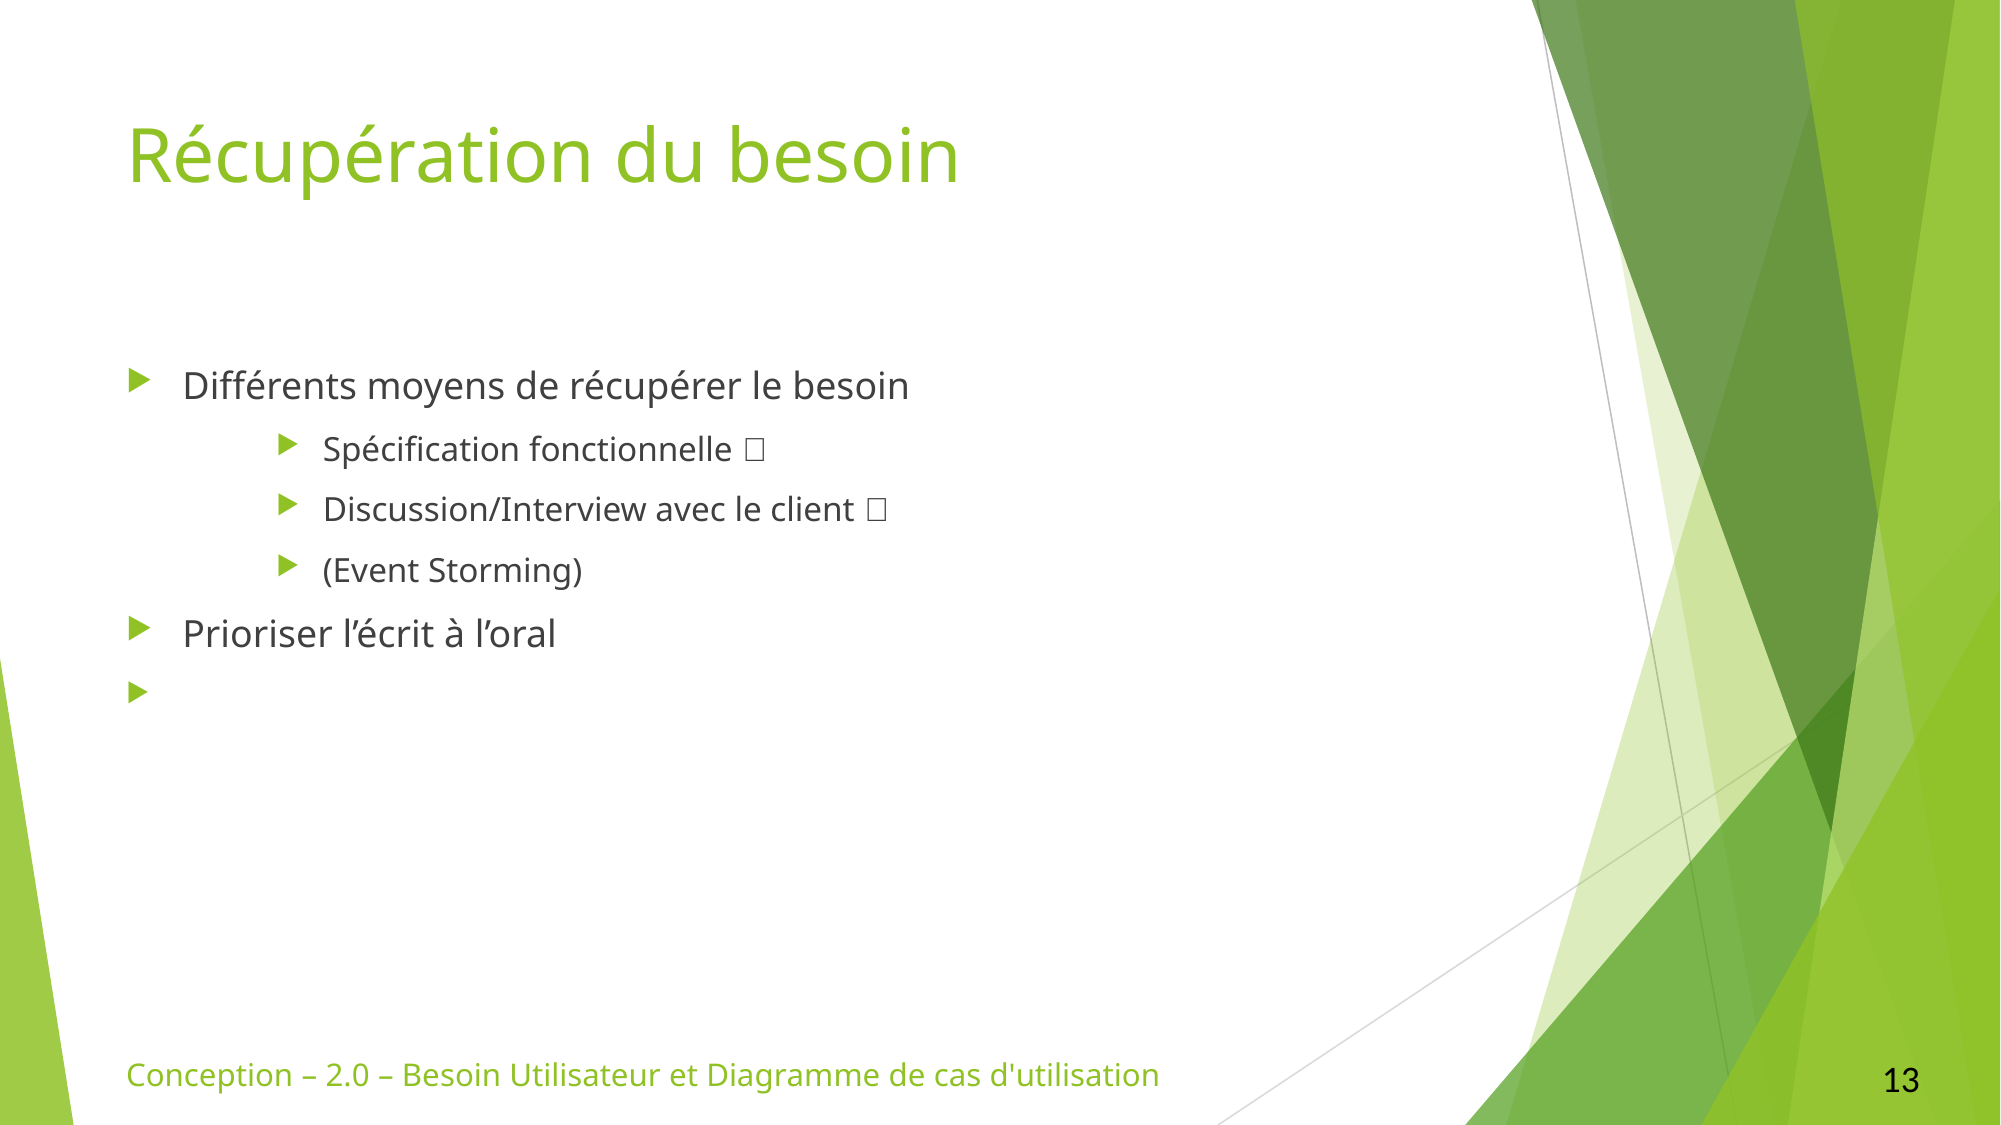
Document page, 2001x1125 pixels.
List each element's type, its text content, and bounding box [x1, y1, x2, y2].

text_box [1866, 1047, 1979, 1108]
title Récupération du besoin [111, 99, 1522, 317]
list Différents moyens de récupérer le besoin Spécification fonctionnelle  Discussion/Interview avec le client  (Event Storming) Prioriser l’écrit à l’oral [111, 354, 1522, 992]
text_box Conception – 2.0 – Besoin Utilisateur et Diagramme de cas d'utilisation [111, 1047, 1210, 1109]
